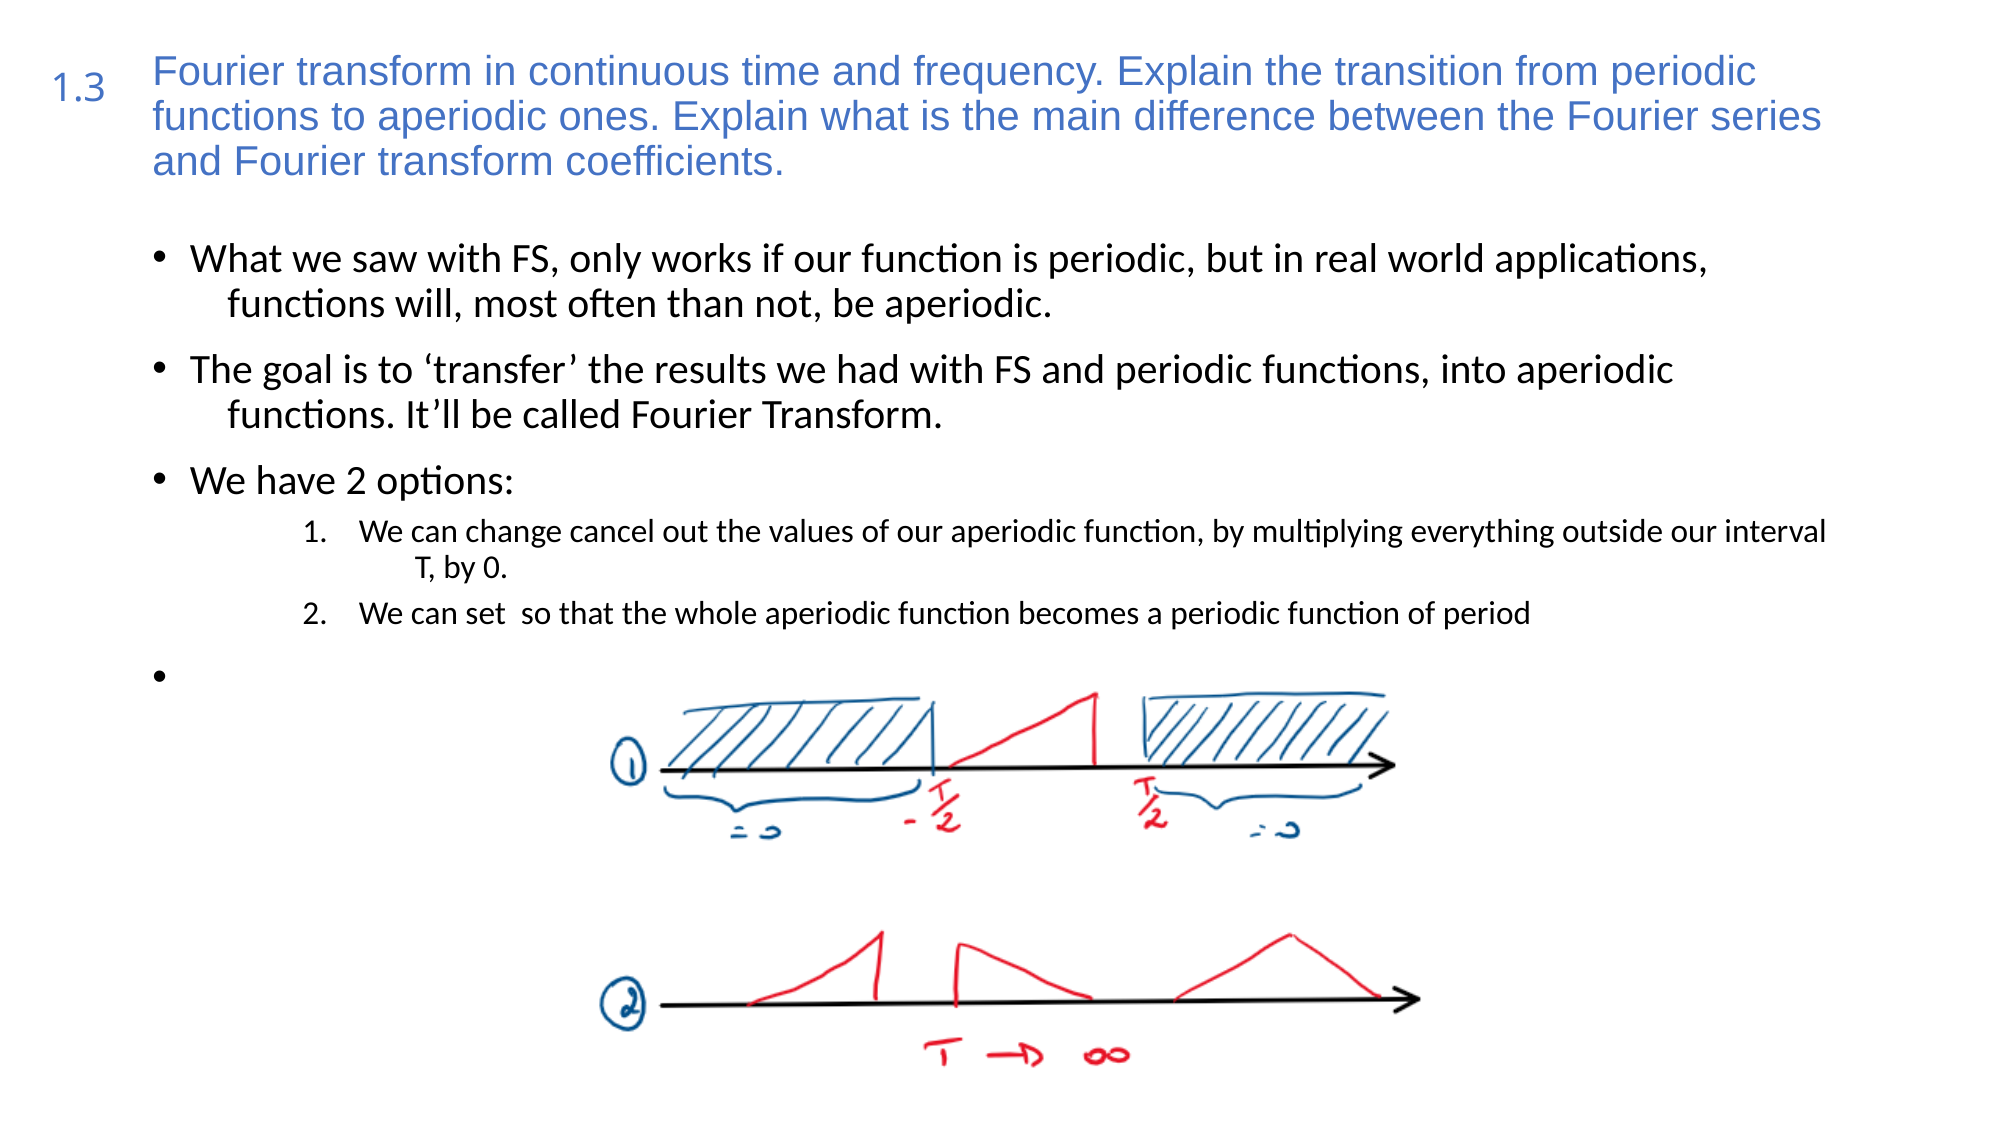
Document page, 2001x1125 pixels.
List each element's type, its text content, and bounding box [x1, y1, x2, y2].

list What we saw with FS, only works if our function is periodic, but in real world applications, functions will, most often than not, be aperiodic. The goal is to ‘transfer’ the results we had with FS and periodic functions, into aperiodic functions. It’ll be called Fourier Transform. We have 2 options: We can change cancel out the values of our aperiodic function, by multiplying everything outside our interval T, by 0. We can set so that the whole aperiodic function becomes a periodic function of period [137, 228, 1863, 719]
picture [559, 659, 1455, 1089]
title Fourier transform in continuous time and frequency. Explain the transition from periodic functions to aperiodic ones. Explain what is the main difference between the Fourier series and Fourier transform coefficients. [137, 42, 1863, 135]
text_box 1.3 [35, 46, 129, 131]
